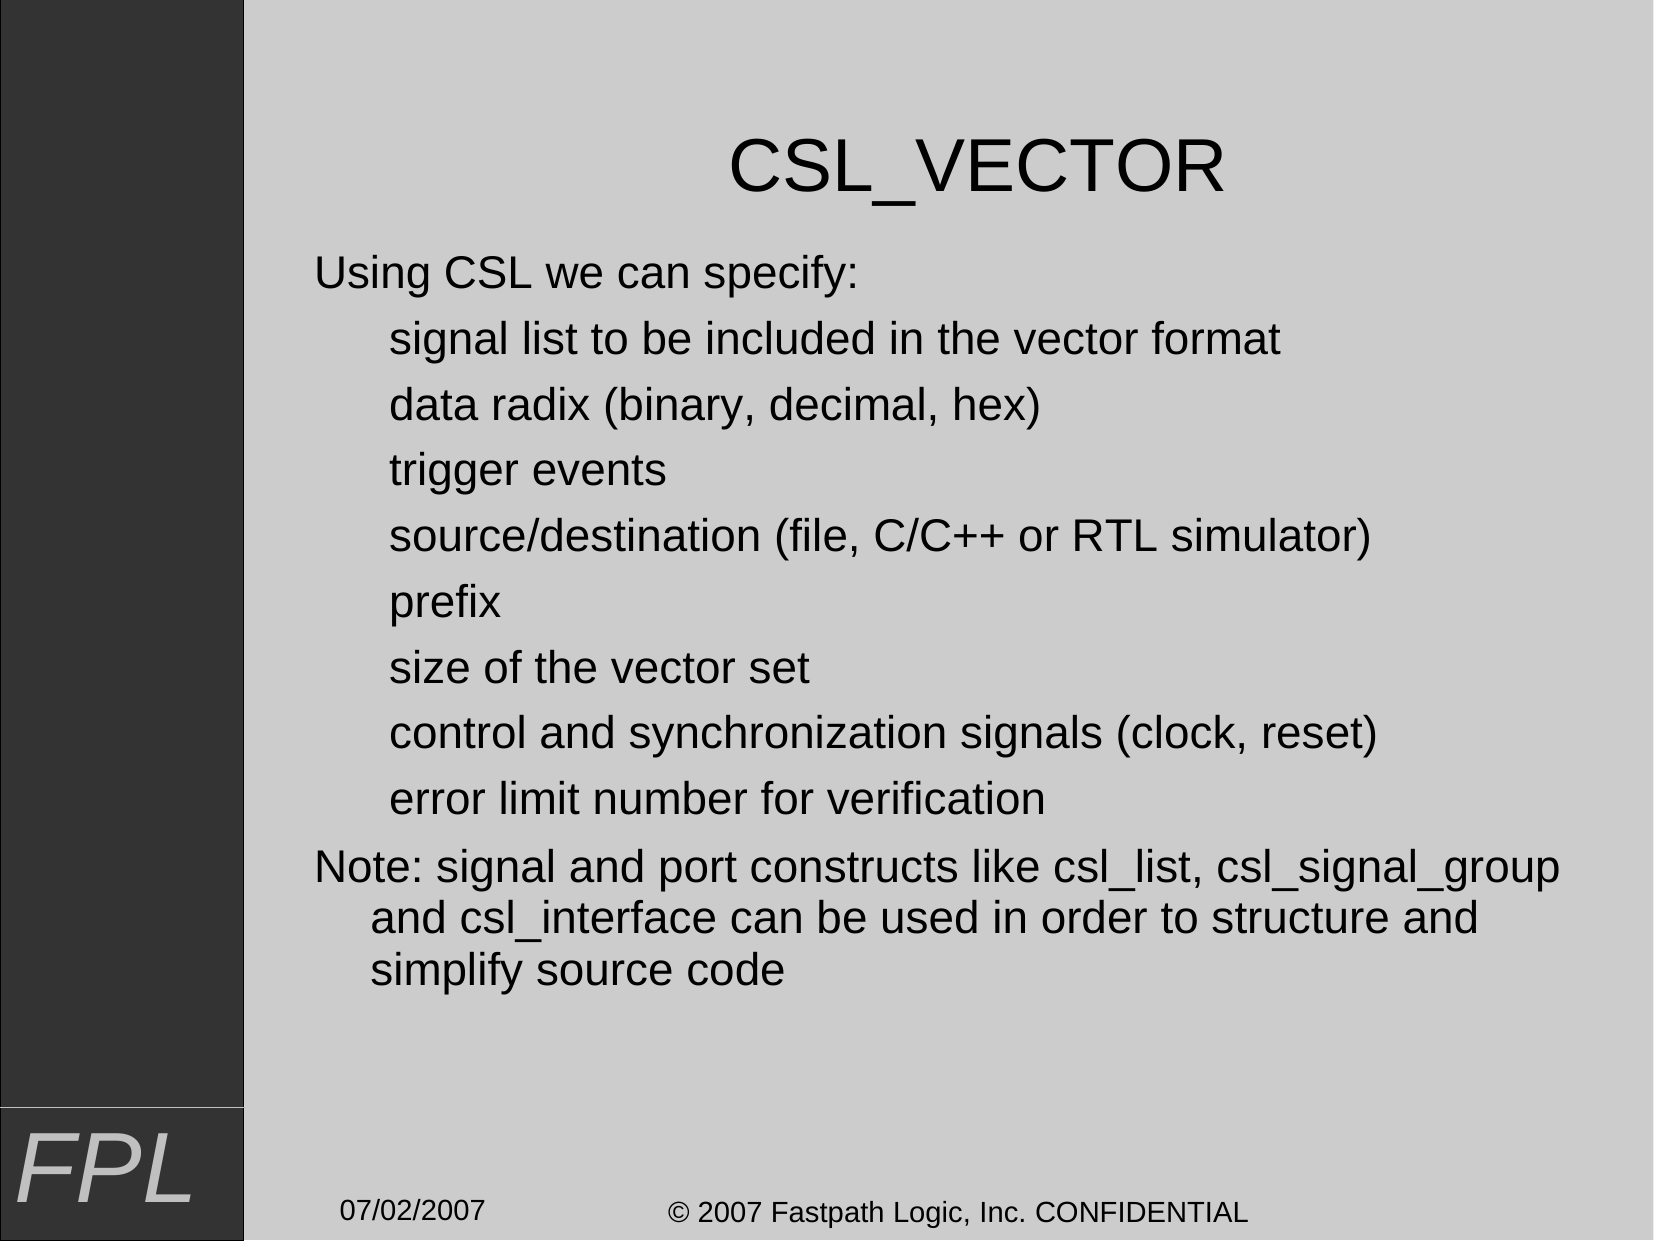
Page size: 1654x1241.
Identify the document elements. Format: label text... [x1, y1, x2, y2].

list Using CSL we can specify: signal list to be included in the vector format data radix (binary, decimal, hex) trigger events source/destination (file, C/C++ or RTL simulator) prefix size of the vector set control and synchronization signals (clock, reset) error limit number for verification Note: signal and port constructs like csl_list, csl_signal_group and csl_interface can be used in order to structure and simplify source code [314, 247, 1627, 1196]
title CSL_VECTOR [427, 57, 1530, 247]
